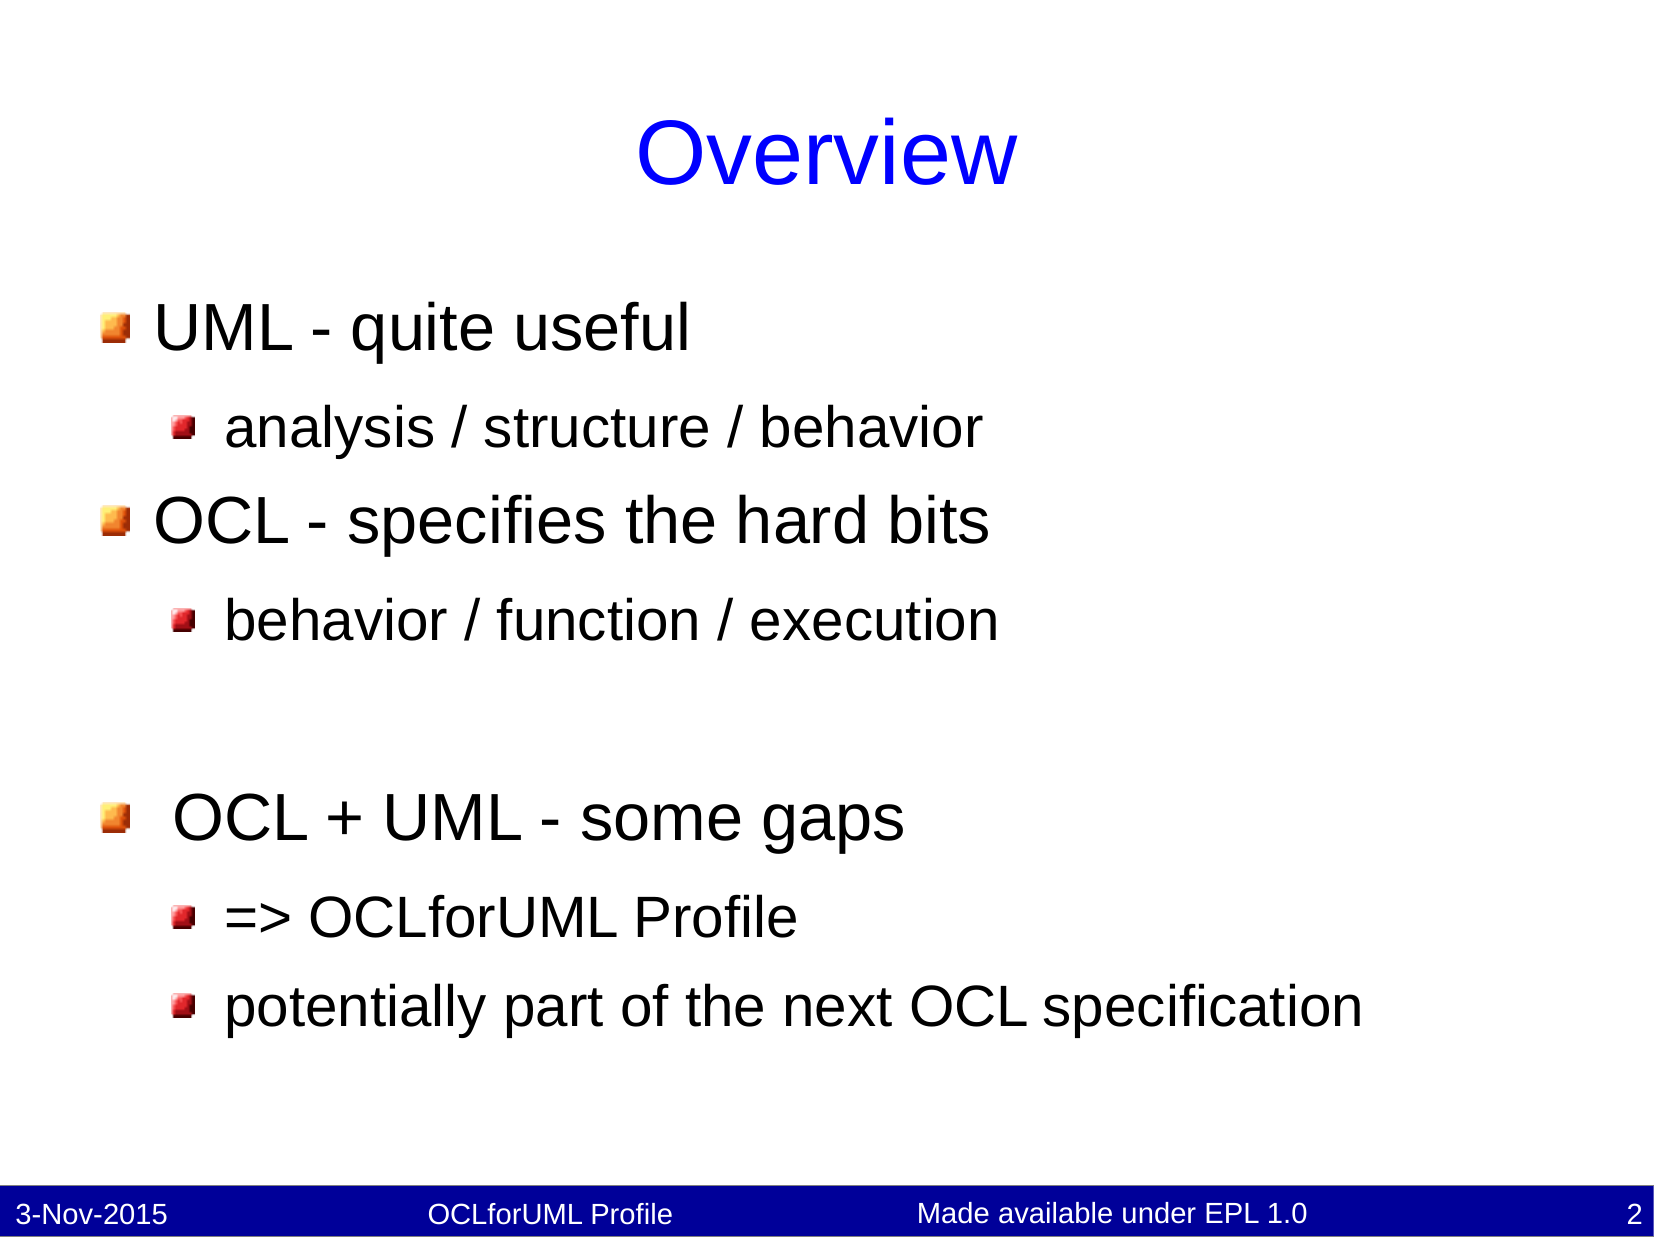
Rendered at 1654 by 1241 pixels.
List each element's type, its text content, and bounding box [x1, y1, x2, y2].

title Overview [82, 49, 1571, 257]
list UML - quite useful analysis / structure / behavior OCL - specifies the hard bits behavior / function / execution OCL + UML - some gaps => OCLforUML Profile potentially part of the next OCL specification [82, 290, 1571, 1038]
